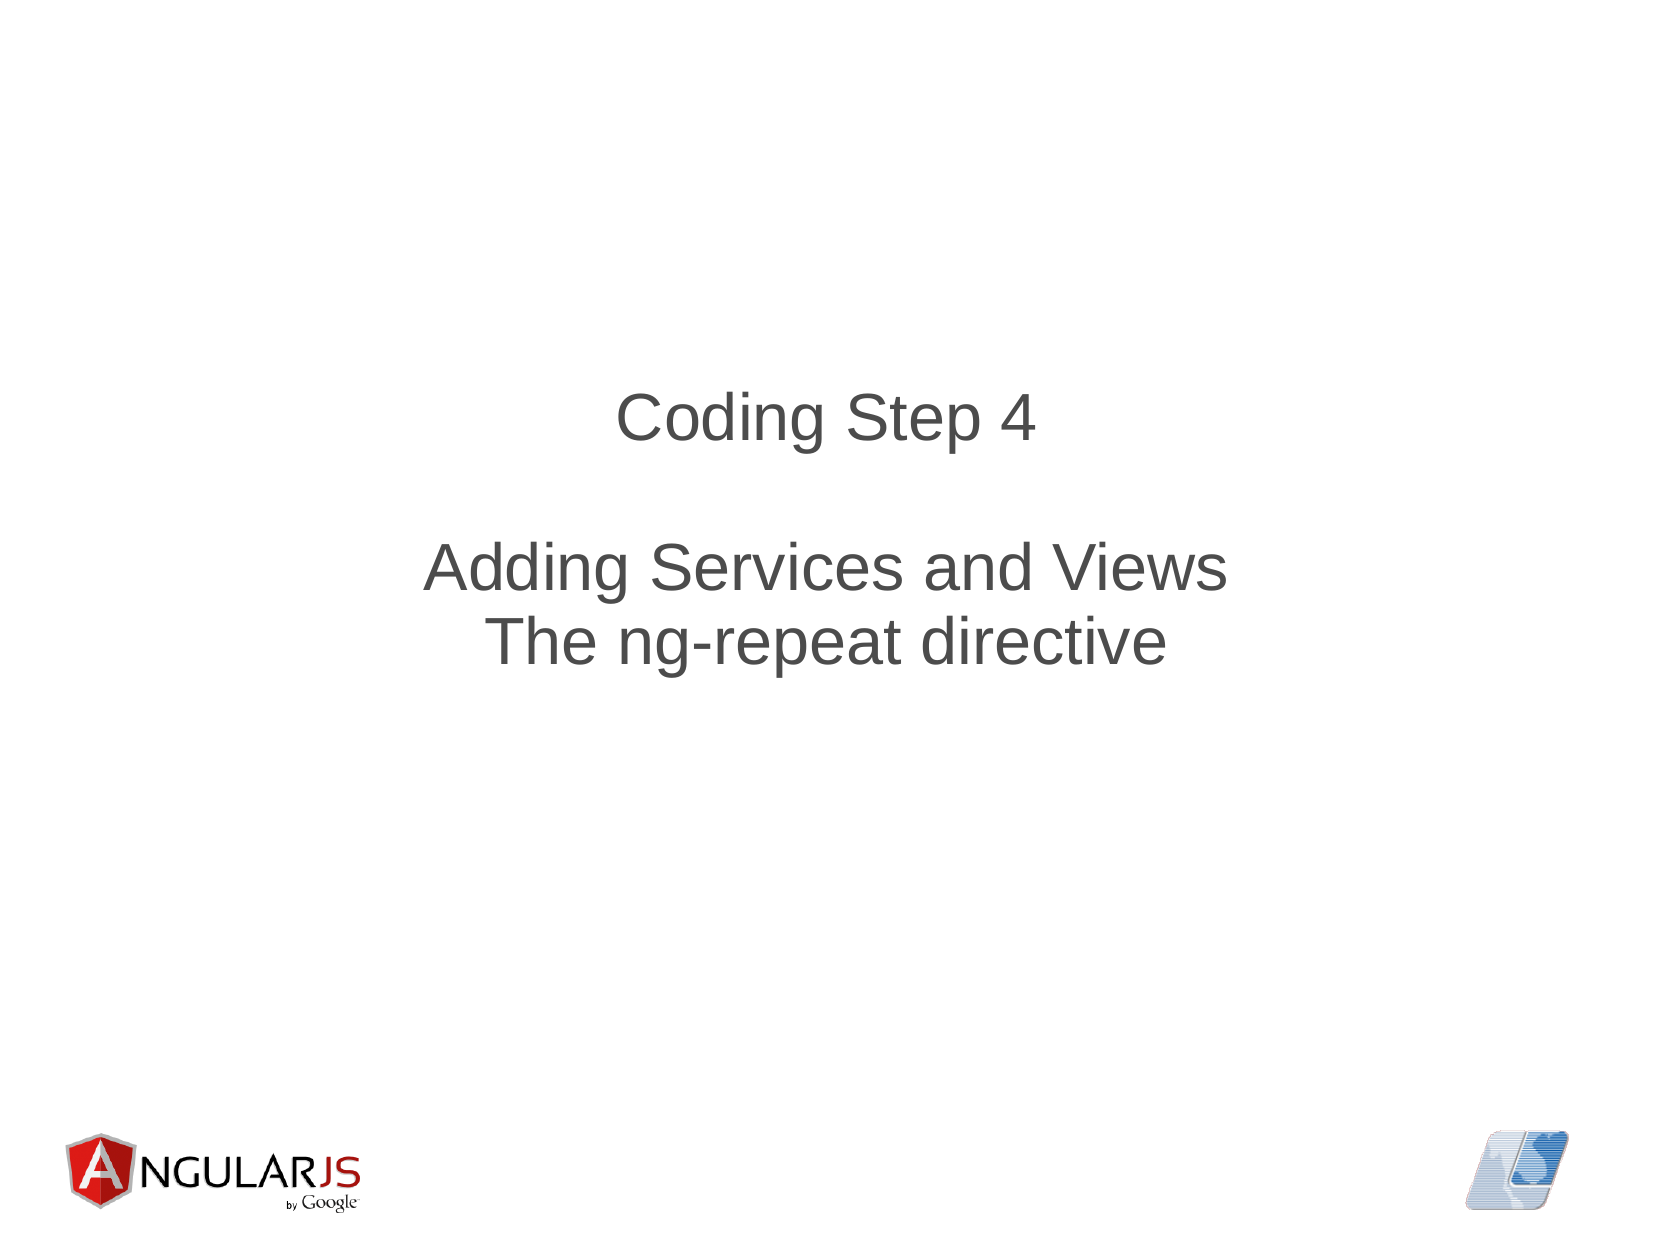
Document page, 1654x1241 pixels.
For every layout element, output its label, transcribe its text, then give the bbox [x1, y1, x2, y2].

picture [59, 1091, 367, 1241]
picture [1461, 1129, 1571, 1210]
subtitle Coding Step 4 Adding Services and Views The ng-repeat directive [82, 49, 1571, 1010]
